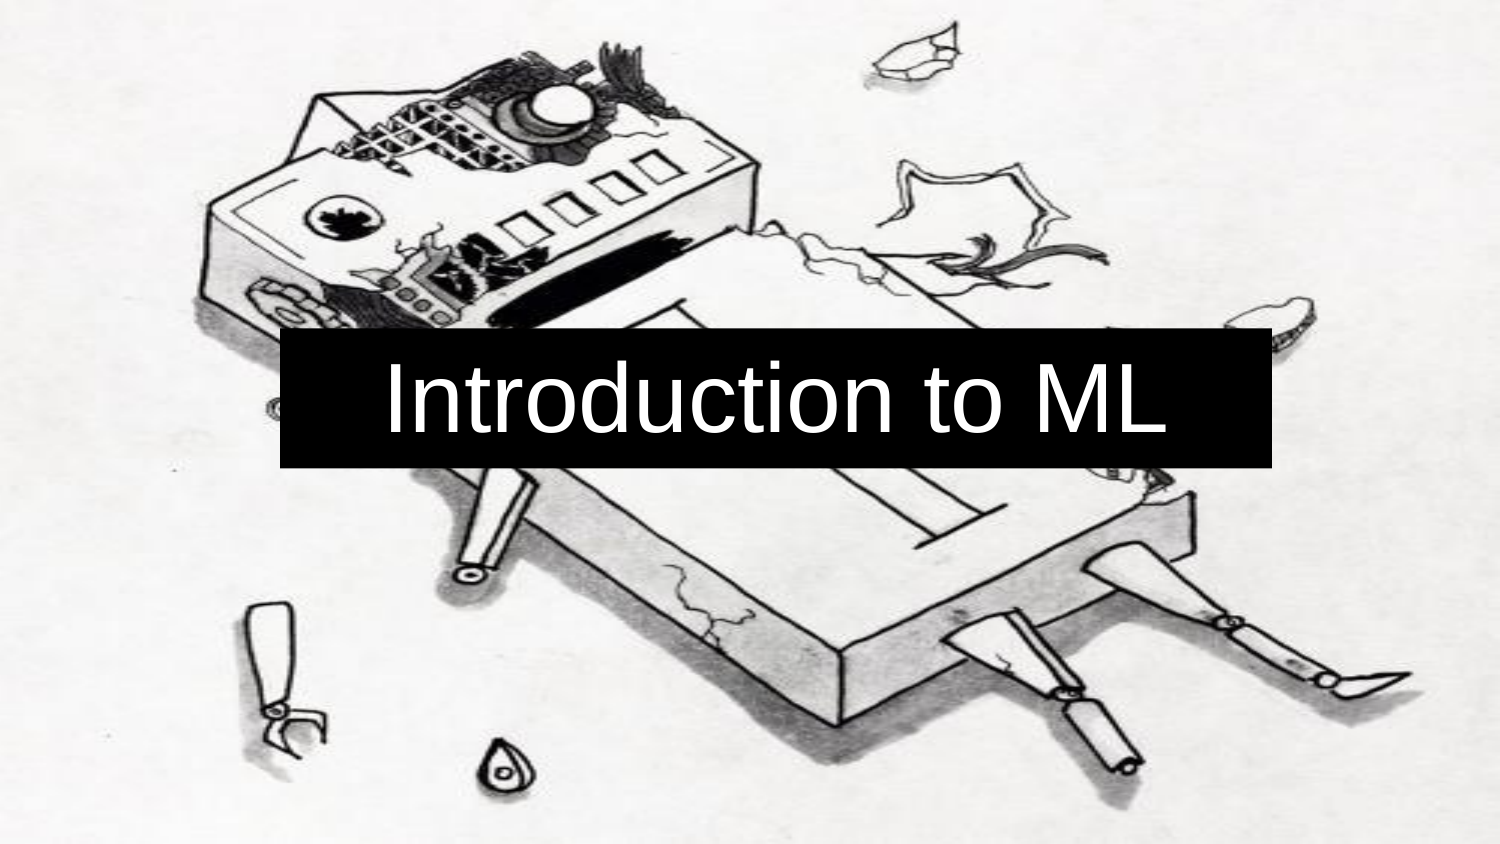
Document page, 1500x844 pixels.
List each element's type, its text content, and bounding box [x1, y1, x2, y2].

picture [0, 0, 1500, 844]
title Introduction to ML [280, 328, 1272, 469]
